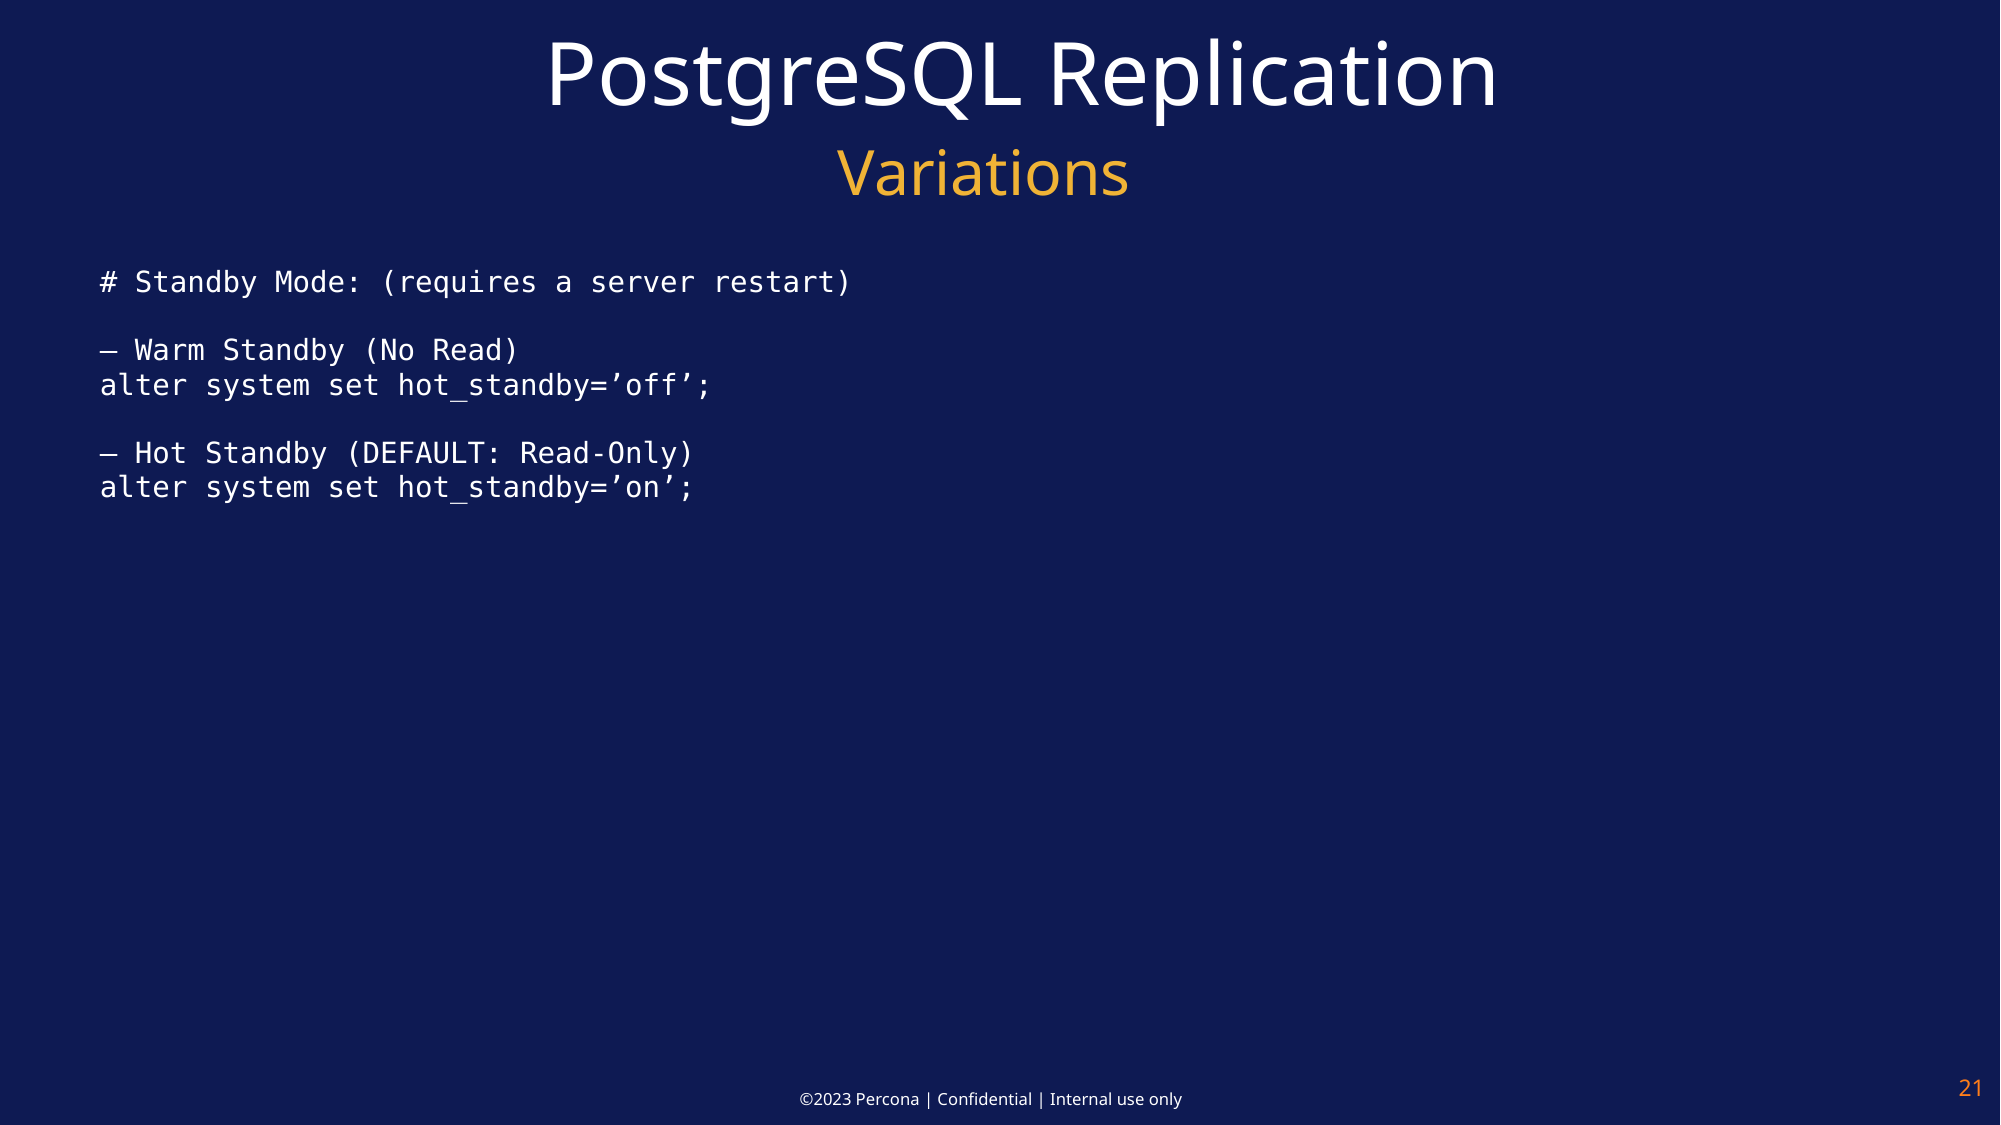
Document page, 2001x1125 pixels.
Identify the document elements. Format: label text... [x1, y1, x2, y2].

title # Standby Mode: (requires a server restart) – Warm Standby (No Read) alter system set hot_standby=’off’; – Hot Standby (DEFAULT: Read-Only) alter system set hot_standby=’on’; [99, 264, 1900, 538]
list Variations [664, 141, 1306, 239]
list PostgreSQL Replication [105, 29, 1941, 142]
text_box <number> [1748, 1059, 2000, 1120]
